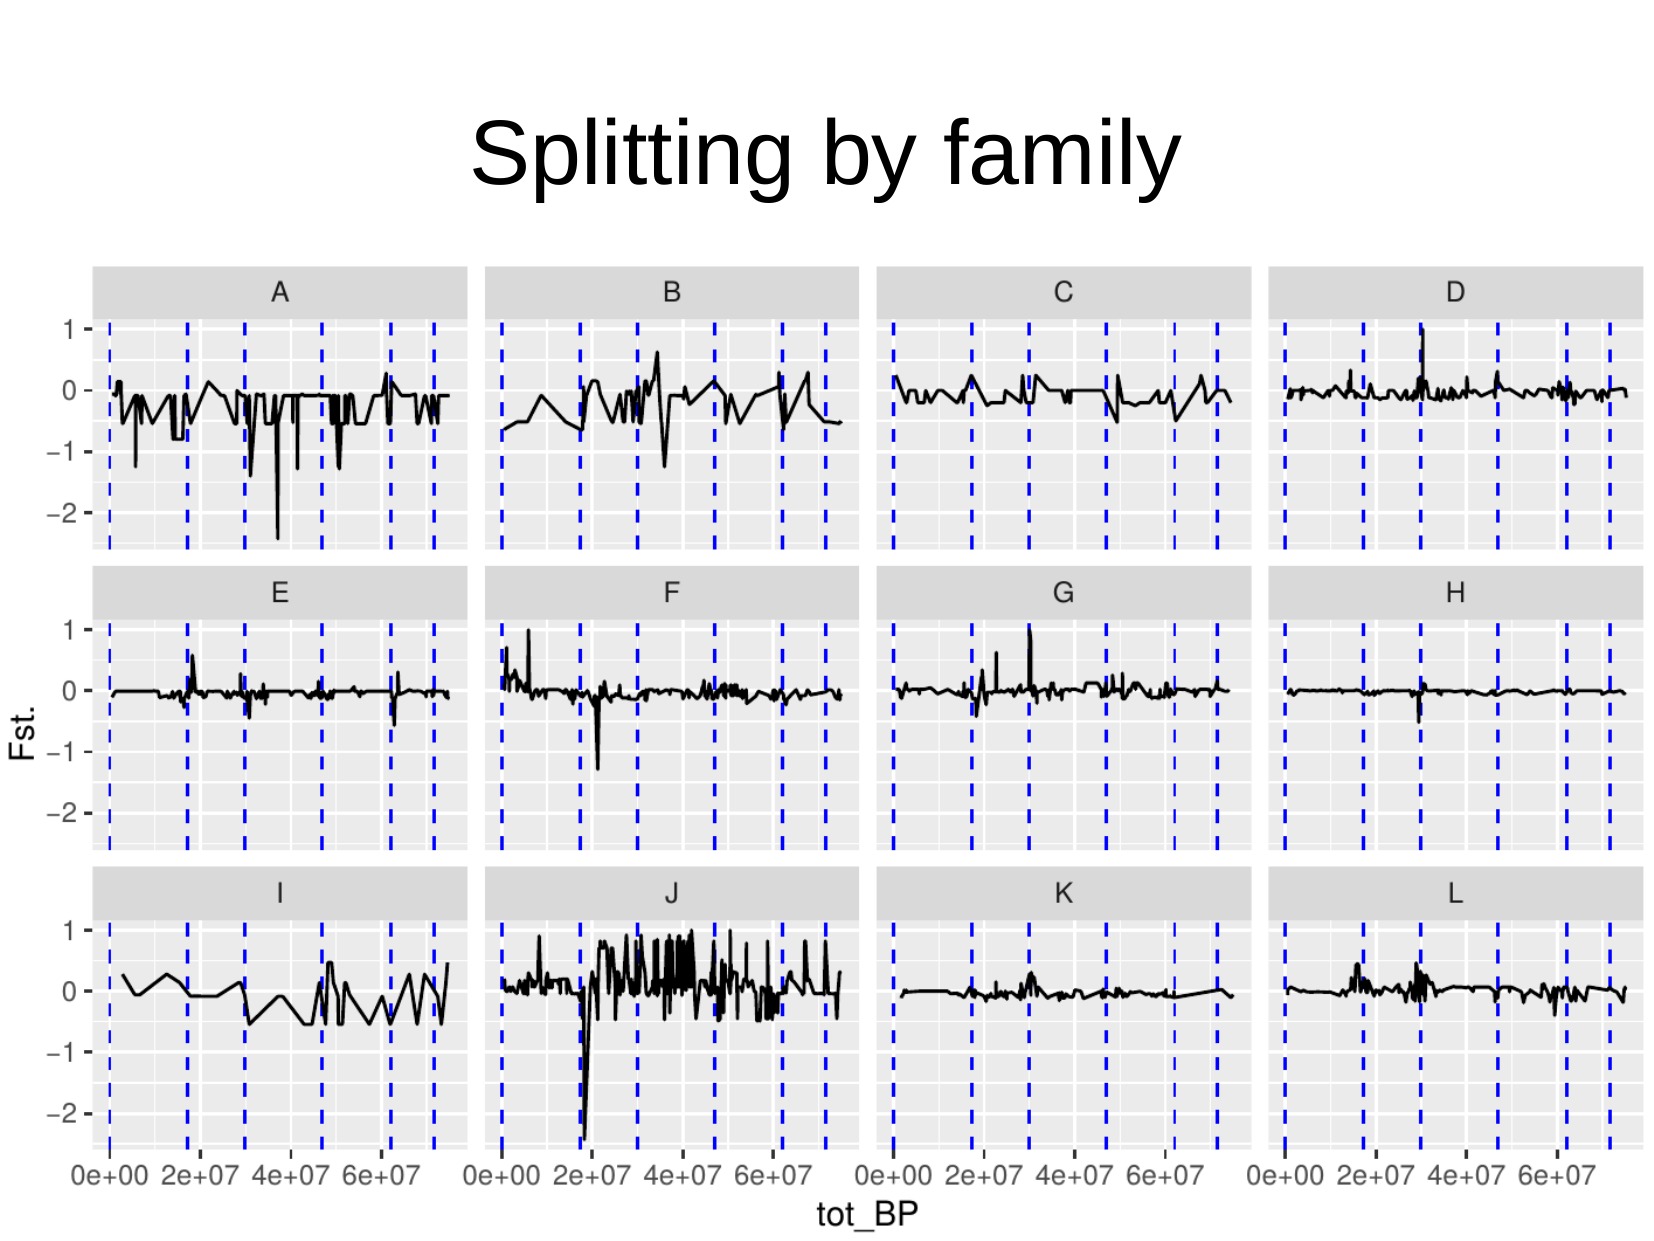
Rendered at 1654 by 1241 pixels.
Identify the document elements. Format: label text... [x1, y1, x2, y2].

picture [0, 256, 1654, 1235]
title Splitting by family [82, 49, 1571, 256]
